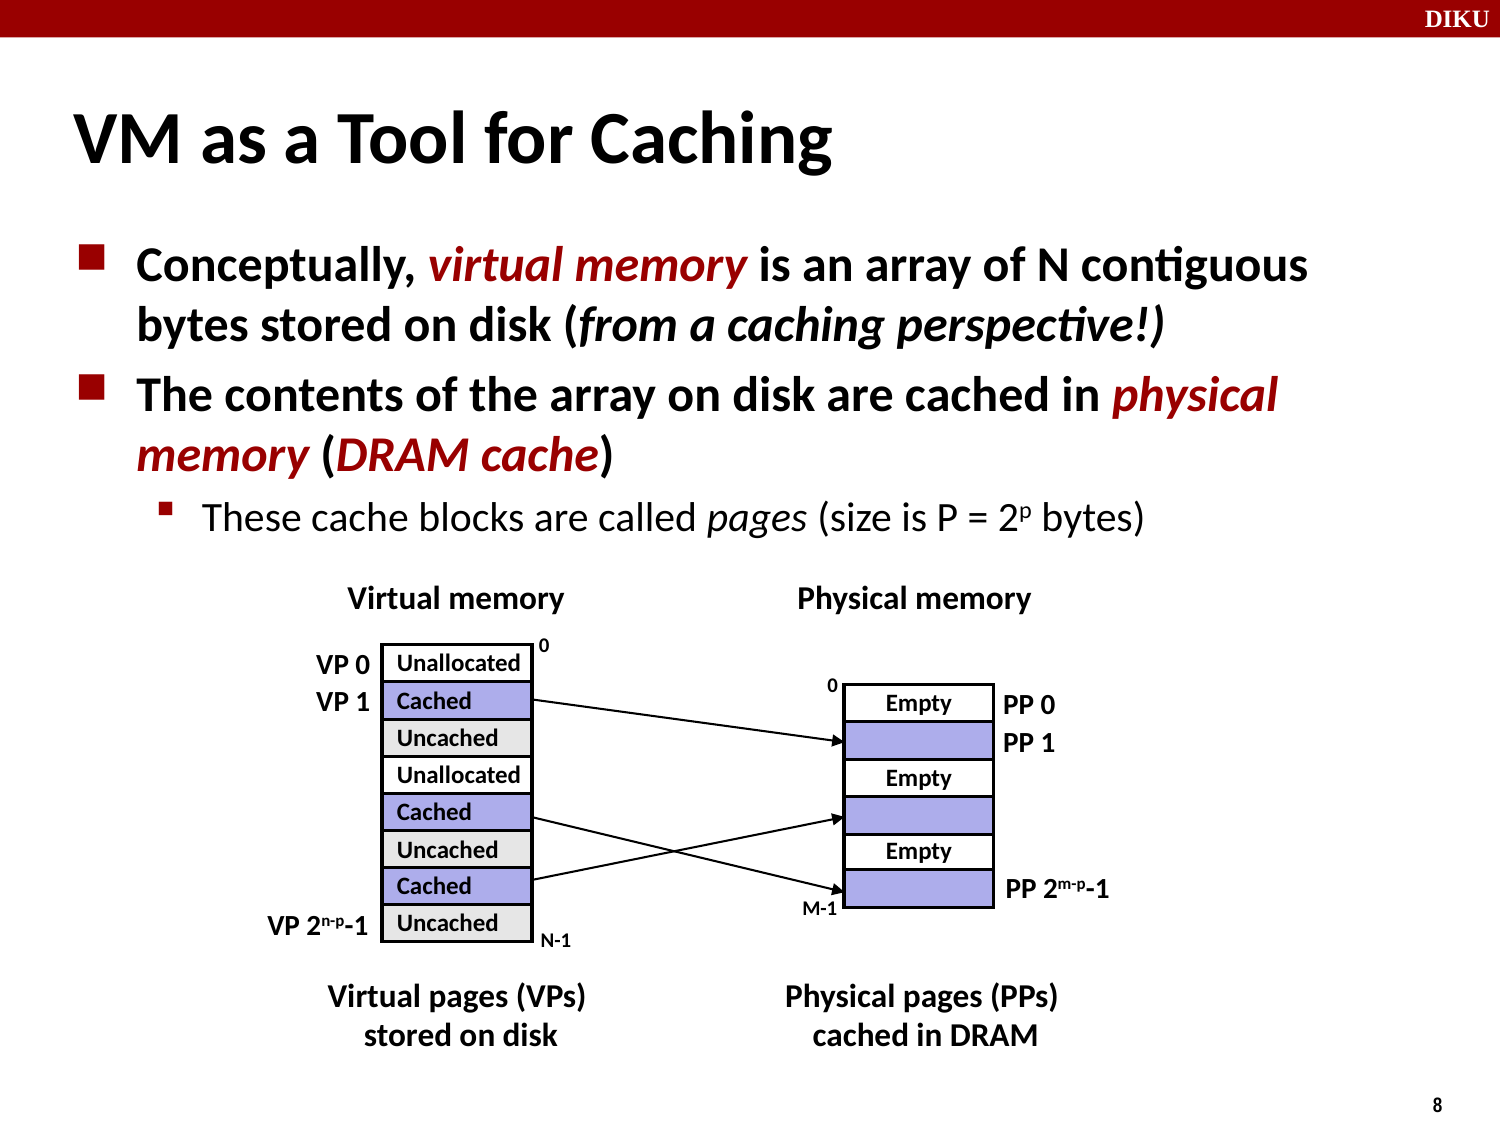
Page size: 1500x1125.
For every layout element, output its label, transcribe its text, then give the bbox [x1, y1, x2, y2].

text_box Physical memory [782, 574, 1047, 625]
text_box 0 [812, 665, 853, 706]
text_box Cached [382, 793, 532, 830]
text_box M-1 [787, 888, 853, 929]
text_box VP 1 [301, 679, 382, 726]
text_box Empty [843, 684, 988, 721]
text_box VP 0 [301, 642, 385, 679]
text_box Physical pages (PPs) cached in DRAM [770, 968, 1082, 1062]
title VM as a Tool for Caching [58, 71, 1304, 197]
text_box Uncached [383, 905, 532, 942]
text_box VP 2n-p-1 [252, 903, 383, 949]
text_box [843, 870, 990, 908]
text_box Cached [382, 681, 532, 719]
text_box 0 [523, 625, 565, 665]
text_box Empty [843, 835, 994, 870]
text_box Cached [382, 867, 532, 905]
text_box N-1 [525, 919, 586, 960]
text_box Virtual memory [332, 574, 580, 625]
text_box PP 2m-p-1 [990, 866, 1125, 912]
text_box Empty [843, 759, 994, 796]
text_box Unallocated [382, 644, 532, 681]
text_box [843, 796, 994, 835]
text_box Uncached [382, 830, 532, 867]
text_box Uncached [382, 719, 532, 756]
text_box PP 1 [988, 717, 1071, 767]
text_box Unallocated [382, 756, 532, 793]
text_box Virtual pages (VPs) stored on disk [312, 968, 610, 1062]
list Conceptually, virtual memory is an array of N contiguous bytes stored on disk (from a caching perspective!) The contents of the array on disk are cached in physical memory (DRAM cache) These cache blocks are called pages (size is P = 2p bytes) [65, 223, 1361, 563]
text_box PP 0 [988, 679, 1071, 717]
text_box [843, 721, 988, 759]
